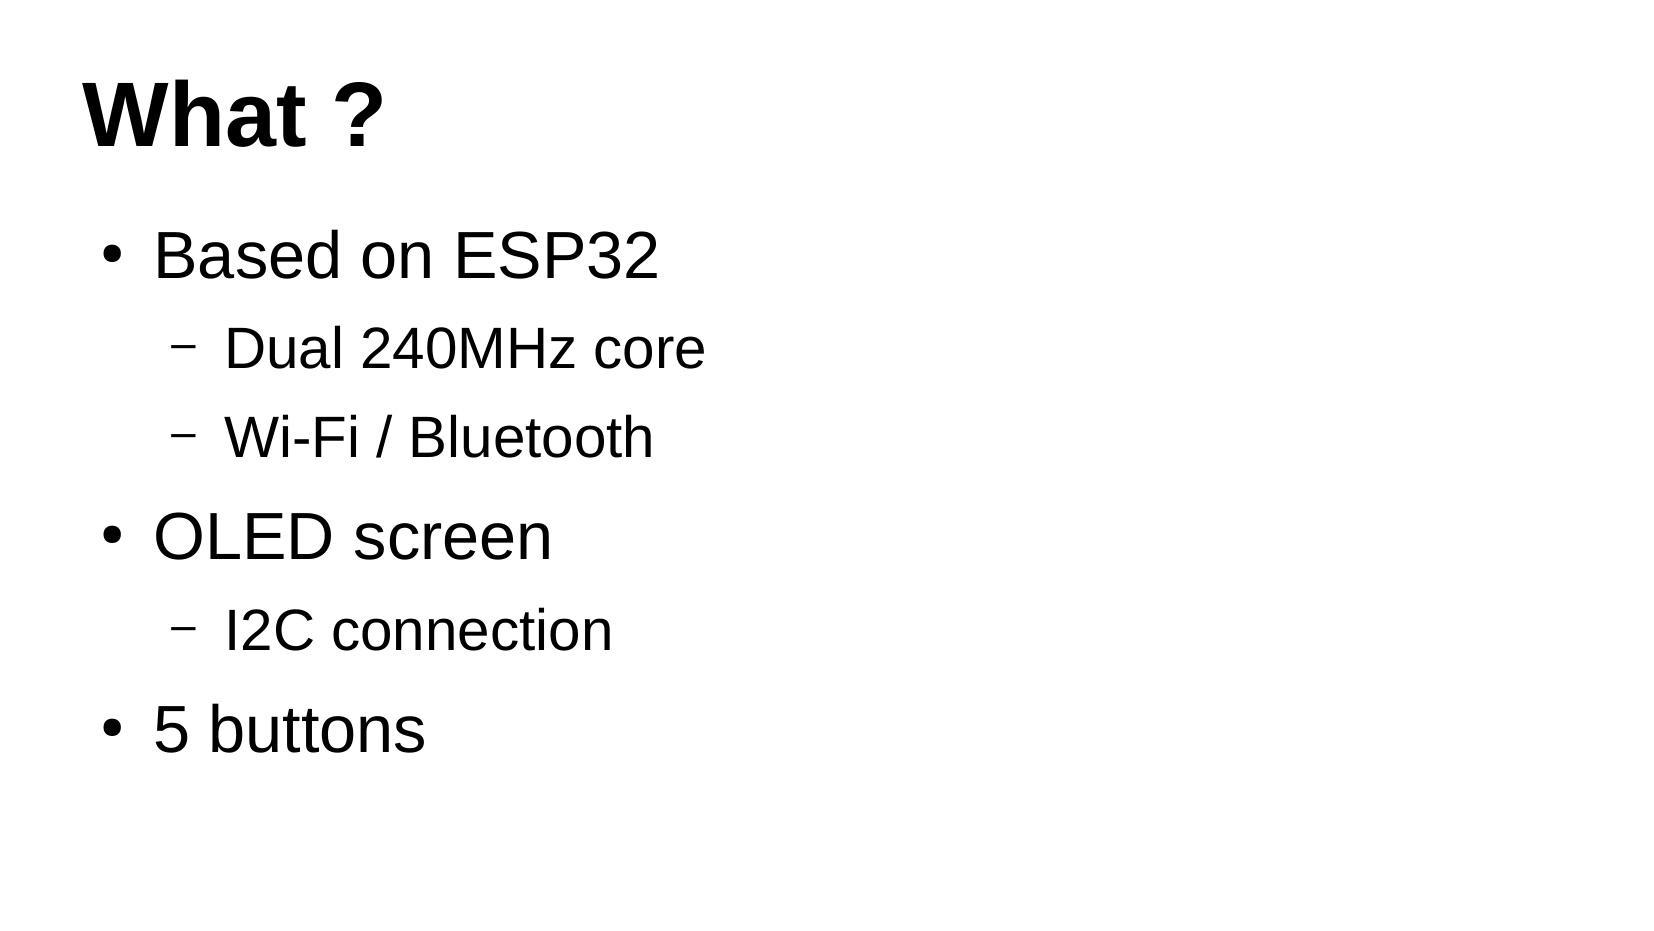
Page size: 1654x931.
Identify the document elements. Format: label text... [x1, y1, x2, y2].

list Based on ESP32 Dual 240MHz core Wi-Fi / Bluetooth OLED screen I2C connection 5 buttons [82, 217, 1571, 826]
title What ? [82, 37, 1571, 193]
